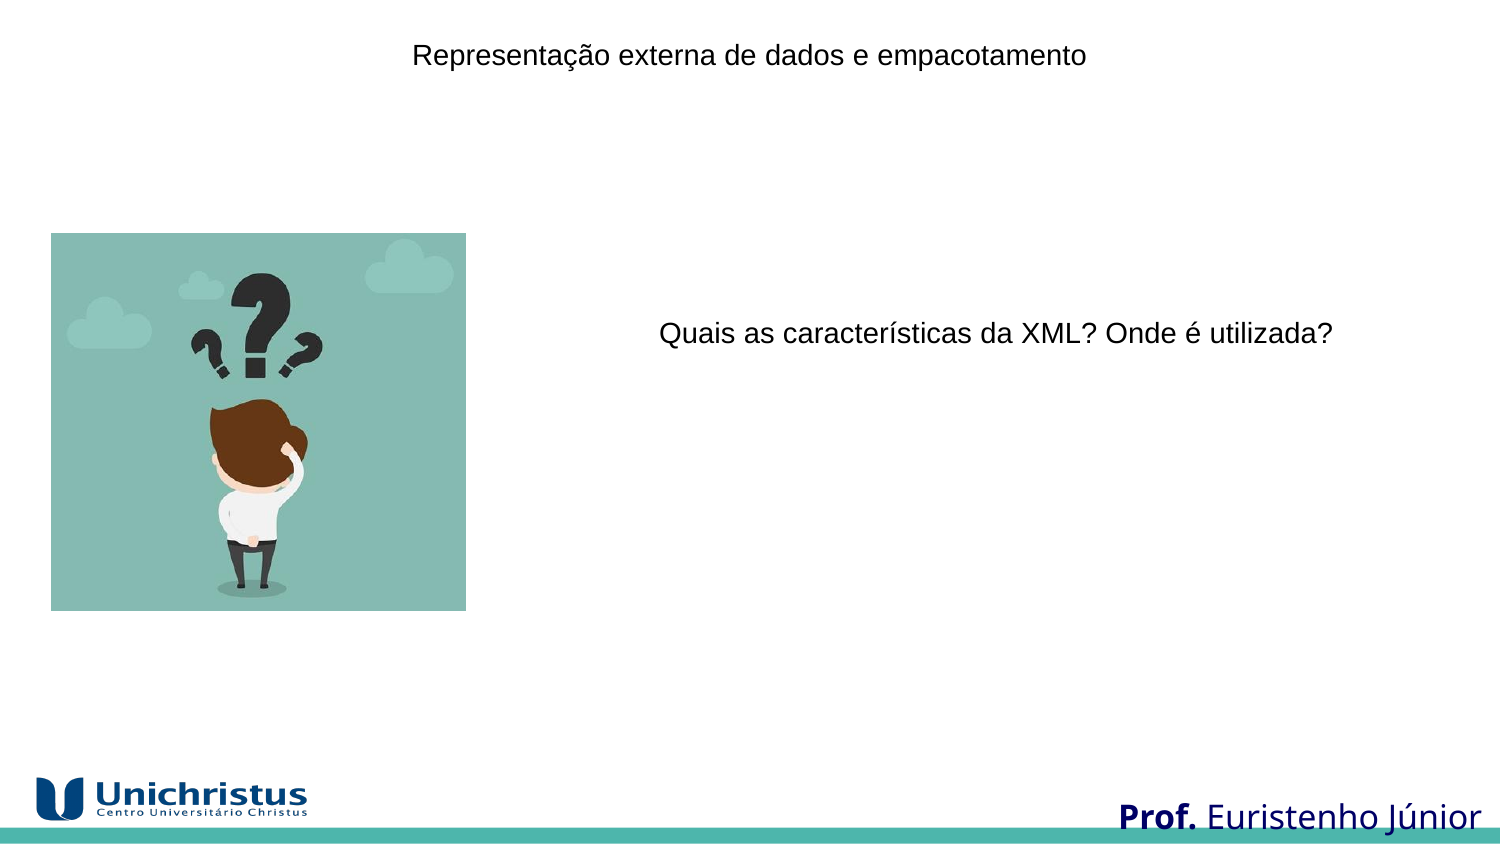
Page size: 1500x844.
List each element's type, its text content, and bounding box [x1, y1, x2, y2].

picture [51, 233, 466, 611]
title Representação externa de dados e empacotamento [51, 20, 1449, 137]
picture [32, 775, 311, 822]
list Quais as características da XML? Onde é utilizada? [544, 152, 1449, 750]
